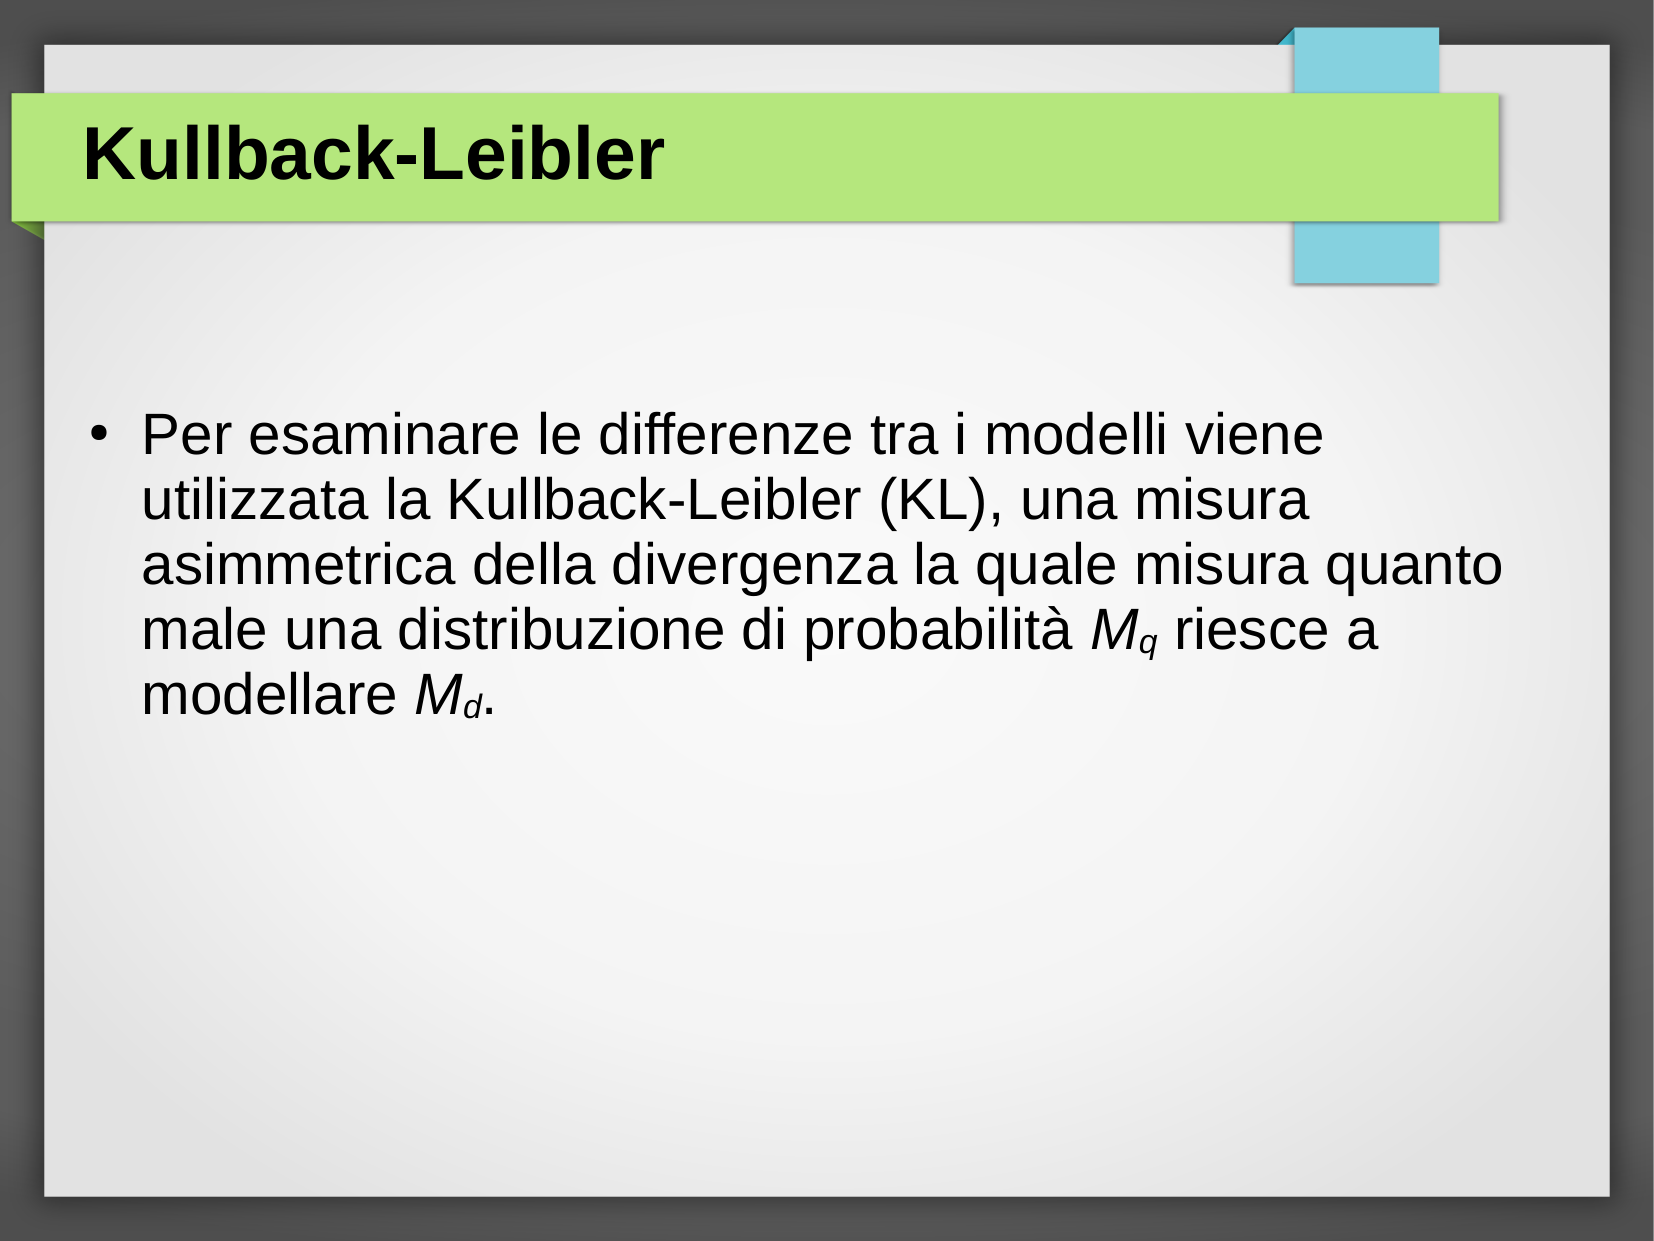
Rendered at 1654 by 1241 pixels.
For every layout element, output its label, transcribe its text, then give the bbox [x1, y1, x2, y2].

title Kullback-Leibler [82, 94, 1264, 213]
list Per esaminare le differenze tra i modelli viene utilizzata la Kullback-Leibler (KL), una misura asimmetrica della divergenza la quale misura quanto male una distribuzione di probabilità Mq riesce a modellare Md. [70, 401, 1548, 1040]
picture [0, 0, 1654, 1241]
